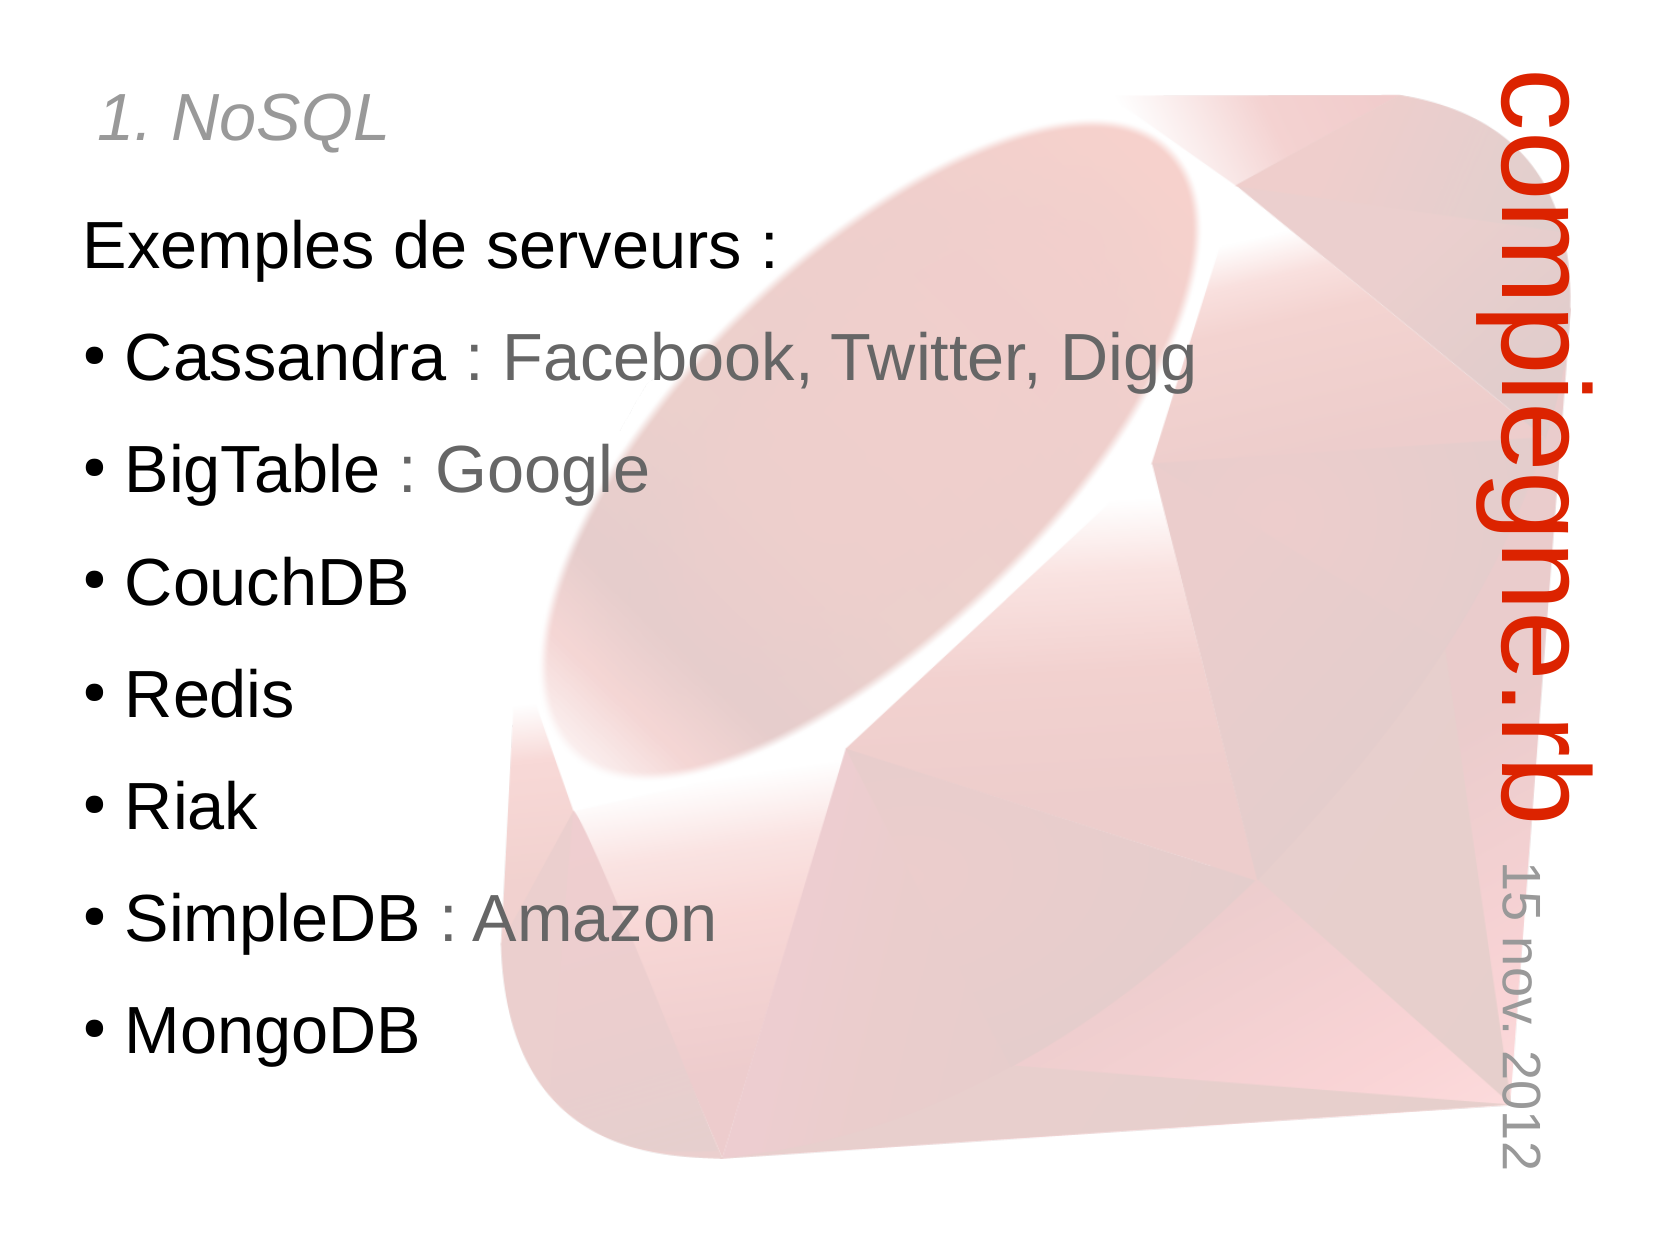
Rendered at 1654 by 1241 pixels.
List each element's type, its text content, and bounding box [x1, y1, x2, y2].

text_box 1. NoSQL [82, 73, 1090, 166]
picture [484, 70, 1442, 188]
subtitle Exemples de serveurs : Cassandra : Facebook, Twitter, Digg BigTable : Google CouchDB Redis Riak SimpleDB : Amazon MongoDB [82, 188, 1477, 1162]
title compiegne.rb 15 nov. 2012 [1442, 23, 1650, 1217]
